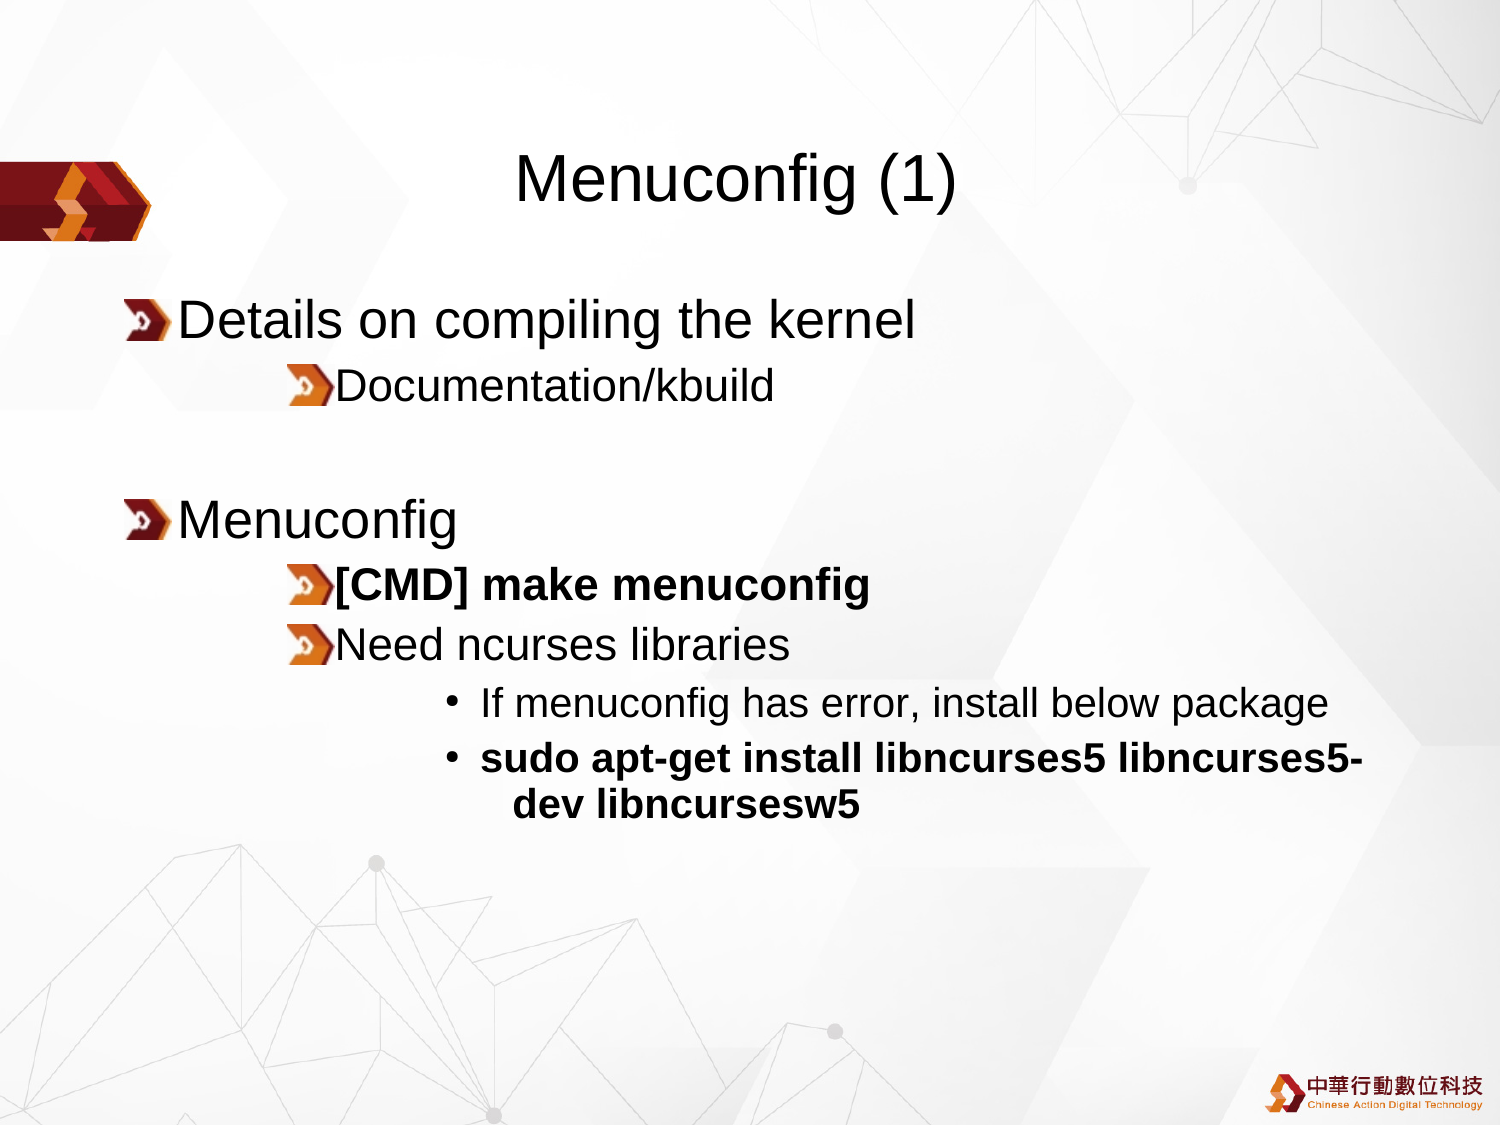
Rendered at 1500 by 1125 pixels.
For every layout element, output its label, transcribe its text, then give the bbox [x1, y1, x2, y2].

title Menuconfig (1) [107, 101, 1367, 255]
list Details on compiling the kernel Documentation/kbuild Menuconfig [CMD] make menuconfig Need ncurses libraries If menuconfig has error, install below package sudo apt-get install libncurses5 libncurses5-dev libncursesw5 [107, 290, 1425, 1119]
picture [0, 0, 1500, 1125]
